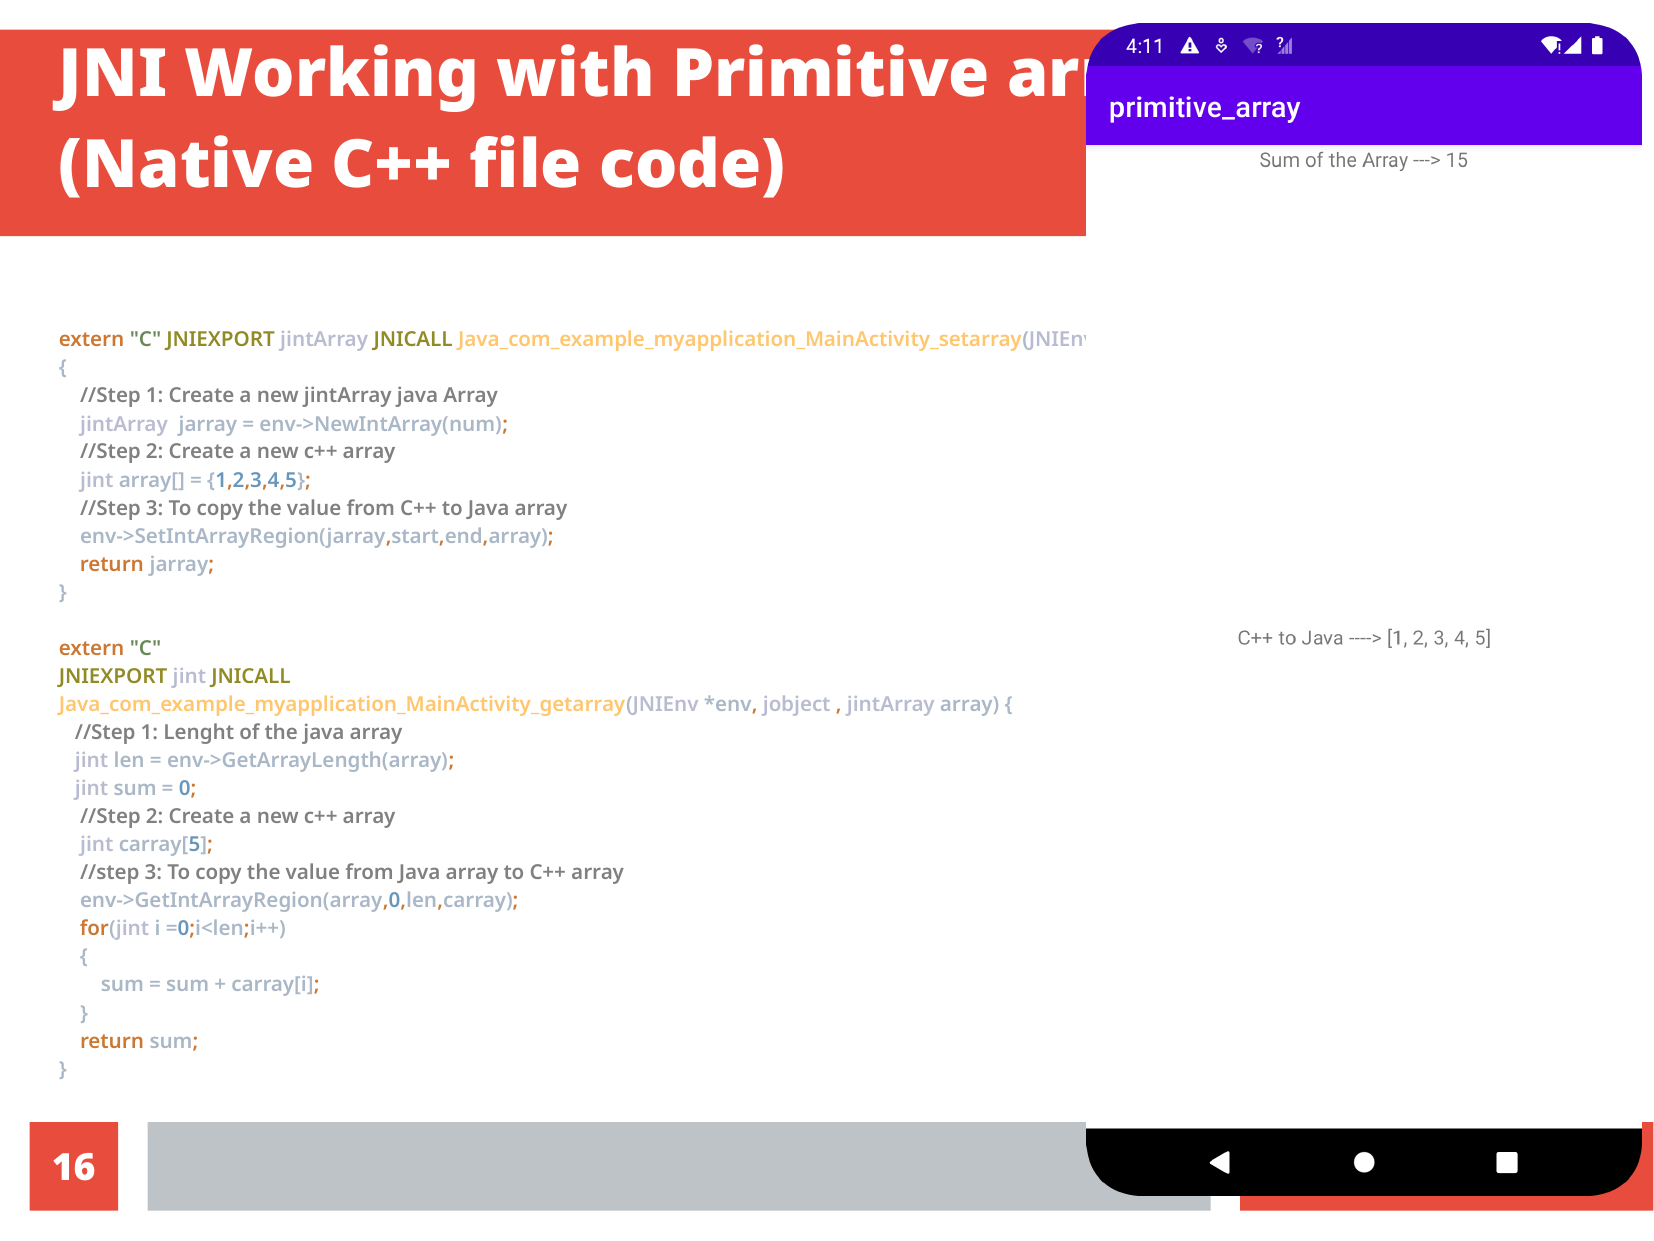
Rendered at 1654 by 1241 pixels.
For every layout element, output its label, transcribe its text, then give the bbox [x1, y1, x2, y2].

picture [1086, 23, 1642, 1196]
list extern "C" JNIEXPORT jintArray JNICALL Java_com_example_myapplication_MainActivity_setarray(JNIEnv *env,jobject,jint start,jint end,jint num) { //Step 1: Create a new jintArray java Array jintArray jarray = env->NewIntArray(num); //Step 2: Create a new c++ array jint array[] = {1,2,3,4,5}; //Step 3: To copy the value from C++ to Java array env->SetIntArrayRegion(jarray,start,end,array); return jarray; } extern "C" JNIEXPORT jint JNICALL Java_com_example_myapplication_MainActivity_getarray(JNIEnv *env, jobject , jintArray array) { //Step 1: Lenght of the java array jint len = env->GetArrayLength(array); jint sum = 0; //Step 2: Create a new c++ array jint carray[5]; //step 3: To copy the value from Java array to C++ array env->GetIntArrayRegion(array,0,len,carray); for(jint i =0;i<len;i++) { sum = sum + carray[i]; } return sum; } [59, 324, 1086, 1093]
title JNI Working with Primitive array (Native C++ file code) [59, 59, 1086, 207]
